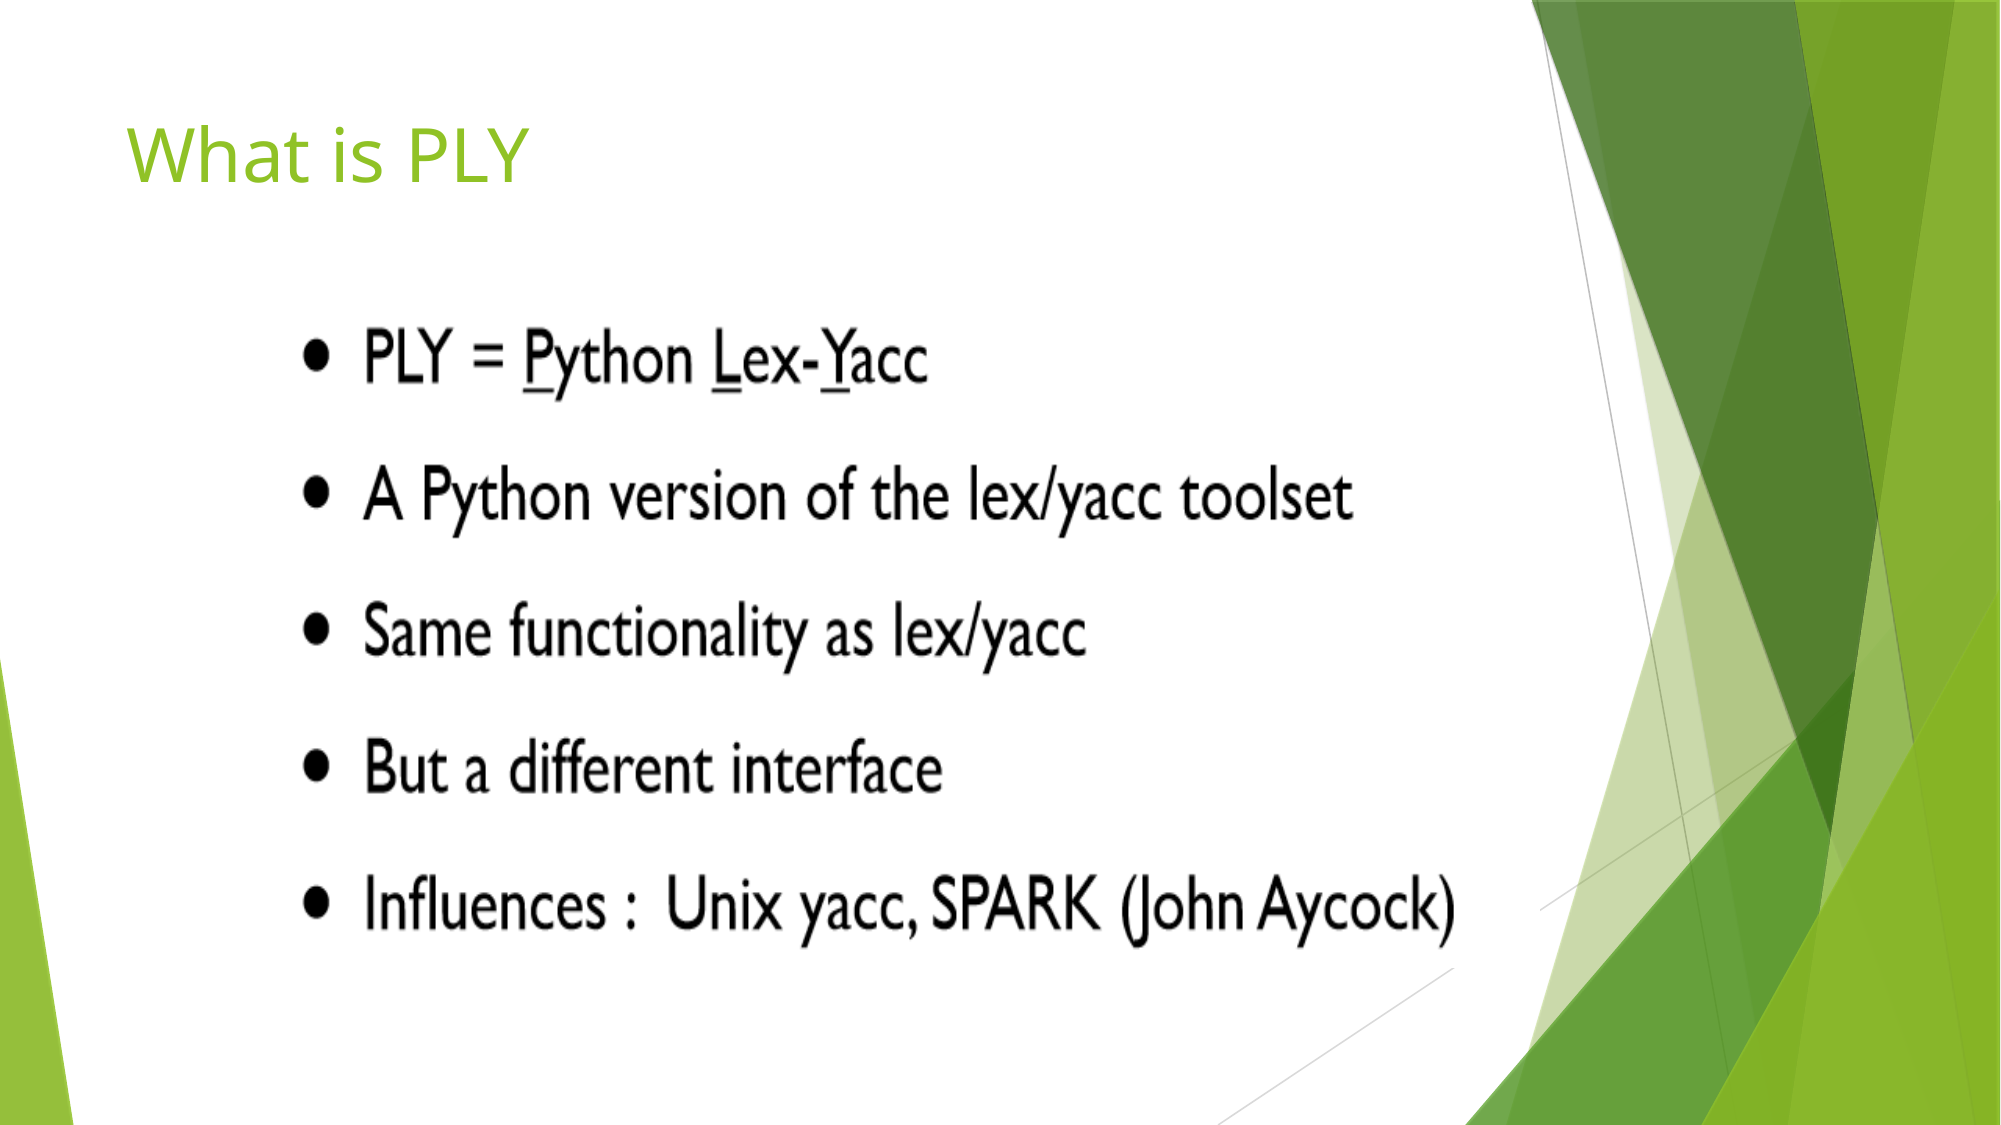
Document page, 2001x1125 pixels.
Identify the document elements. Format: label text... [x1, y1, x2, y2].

picture [206, 279, 1540, 968]
title What is PLY [111, 99, 1522, 317]
